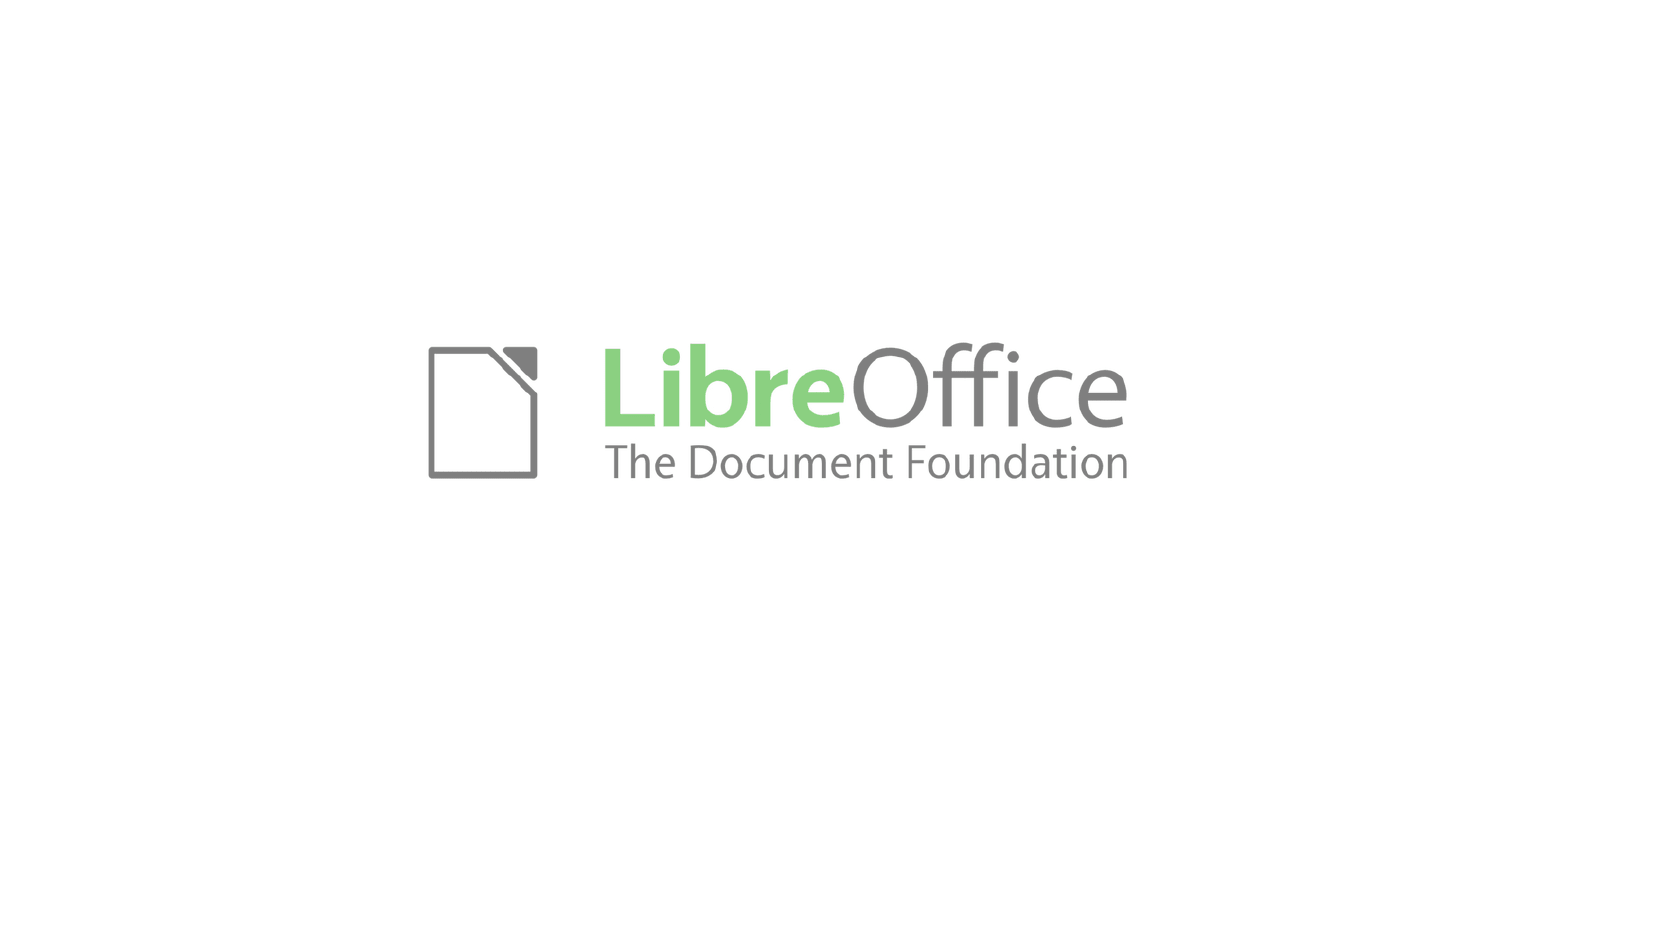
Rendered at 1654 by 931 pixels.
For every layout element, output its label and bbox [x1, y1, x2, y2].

picture [414, 146, 1141, 676]
